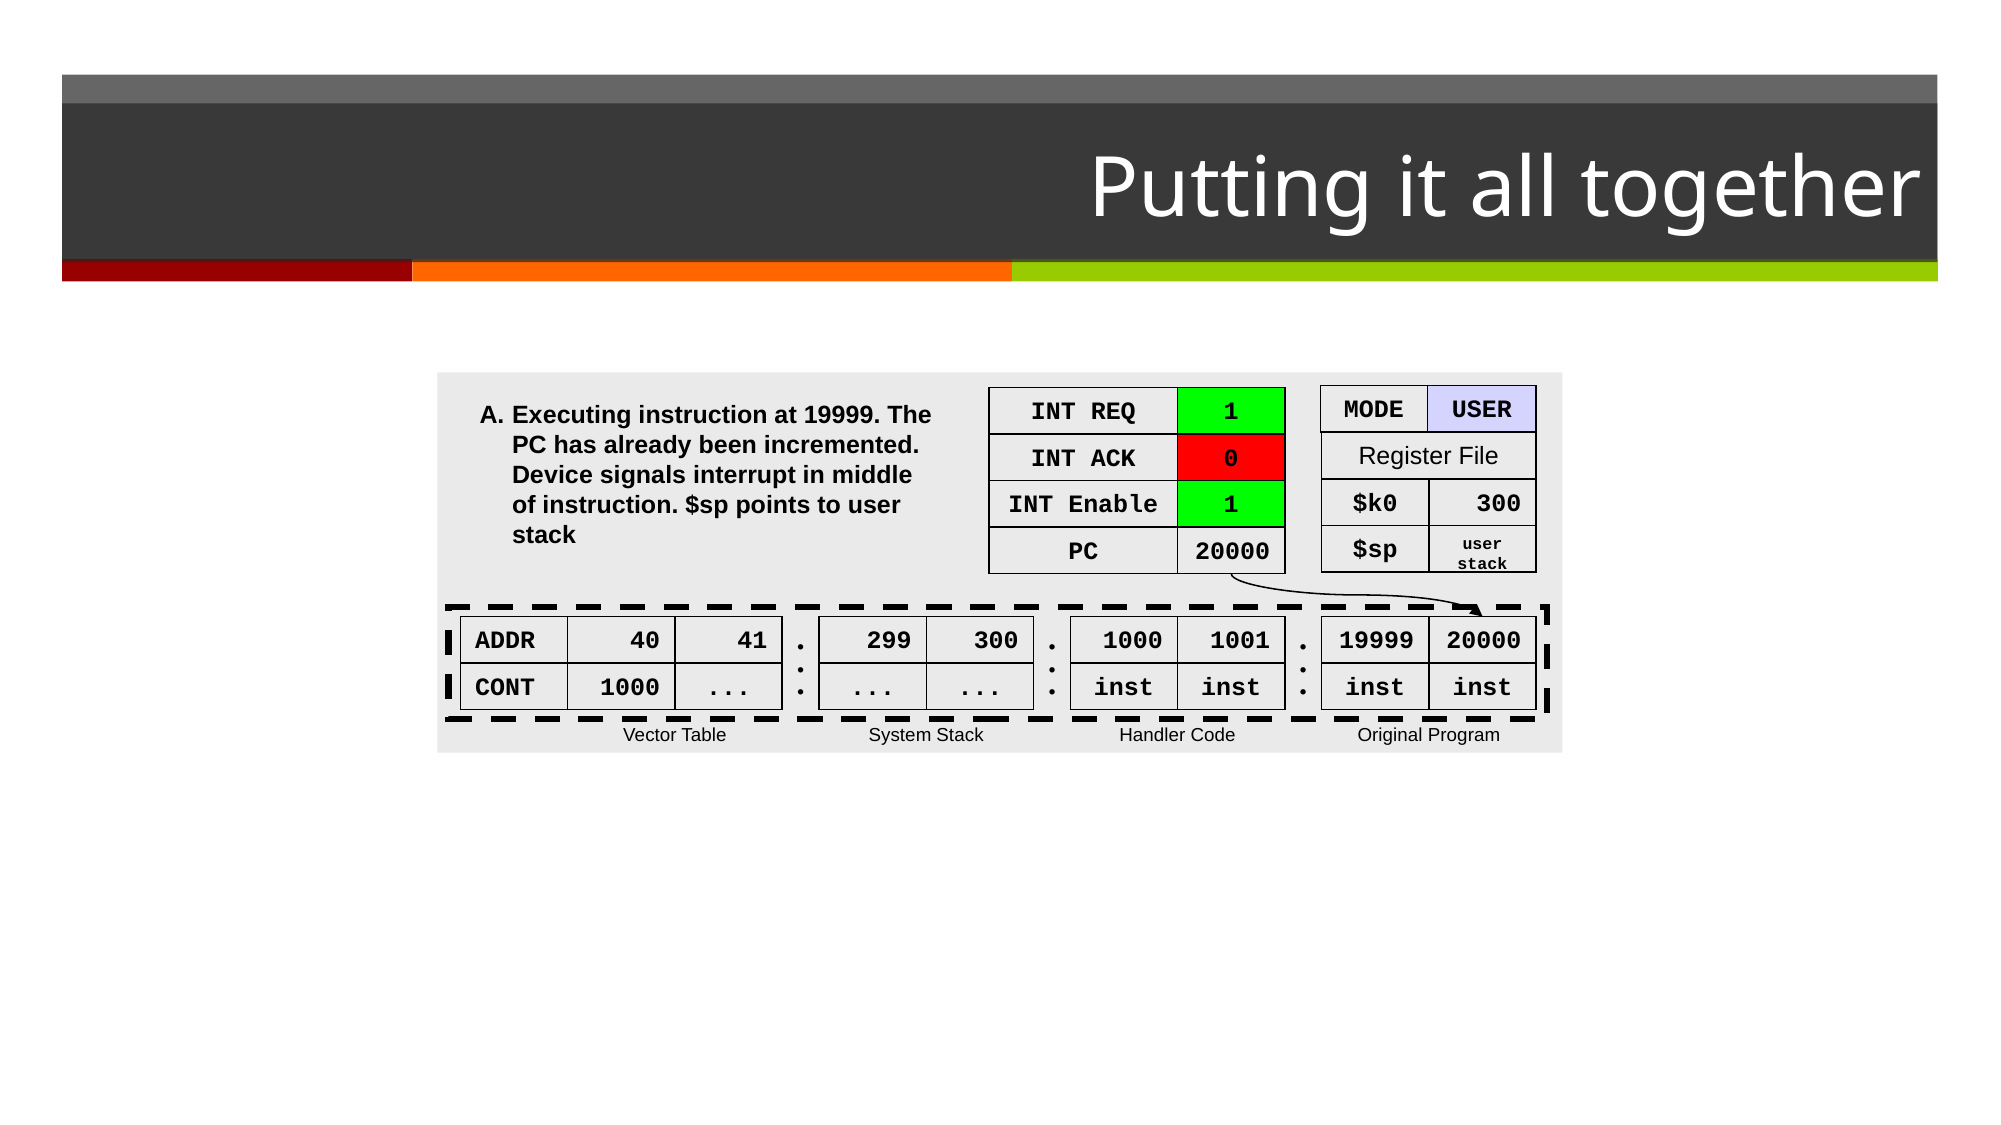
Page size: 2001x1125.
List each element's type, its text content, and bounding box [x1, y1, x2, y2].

text_box 40 [568, 616, 675, 664]
text_box 1000 [1070, 616, 1177, 664]
text_box PC [989, 528, 1177, 574]
text_box 20000 [1428, 616, 1537, 664]
text_box ... [675, 664, 782, 710]
text_box 0 [1177, 434, 1285, 481]
text_box ... [819, 664, 926, 710]
text_box 1 [1177, 387, 1285, 434]
text_box CONT [460, 664, 568, 710]
text_box INT REQ [989, 387, 1177, 434]
text_box inst [1321, 664, 1428, 710]
text_box Vector Table [608, 715, 742, 753]
text_box 1001 [1177, 616, 1285, 664]
text_box INT Enable [989, 481, 1177, 528]
text_box • • • [1284, 627, 1321, 710]
text_box Register File [1321, 433, 1537, 479]
text_box inst [1428, 664, 1537, 710]
text_box A. [464, 391, 530, 565]
text_box $sp [1321, 526, 1428, 573]
text_box user stack [1428, 526, 1537, 573]
text_box 41 [675, 616, 783, 664]
text_box Handler Code [1104, 715, 1251, 753]
title Putting it all together [62, 103, 1938, 263]
text_box [437, 372, 1563, 753]
text_box • • • [782, 627, 819, 710]
text_box 1000 [568, 664, 675, 710]
text_box inst [1177, 664, 1284, 710]
text_box ... [926, 664, 1033, 710]
text_box 19999 [1321, 616, 1428, 664]
text_box ADDR [460, 616, 568, 664]
text_box INT ACK [989, 434, 1177, 481]
text_box $k0 [1321, 479, 1428, 526]
text_box Executing instruction at 19999. The PC has already been incremented. Device signals interrupt in middle of instruction. $sp points to user stack [530, 391, 950, 565]
text_box MODE [1320, 385, 1427, 433]
text_box USER [1427, 385, 1537, 433]
text_box inst [1070, 664, 1177, 710]
text_box Original Program [1342, 715, 1515, 753]
text_box 20000 [1177, 528, 1285, 574]
text_box 1 [1177, 481, 1285, 528]
text_box 300 [1428, 479, 1537, 526]
text_box 300 [926, 616, 1034, 664]
text_box 299 [819, 616, 926, 664]
text_box • • • [1033, 627, 1070, 710]
text_box System Stack [853, 715, 999, 753]
